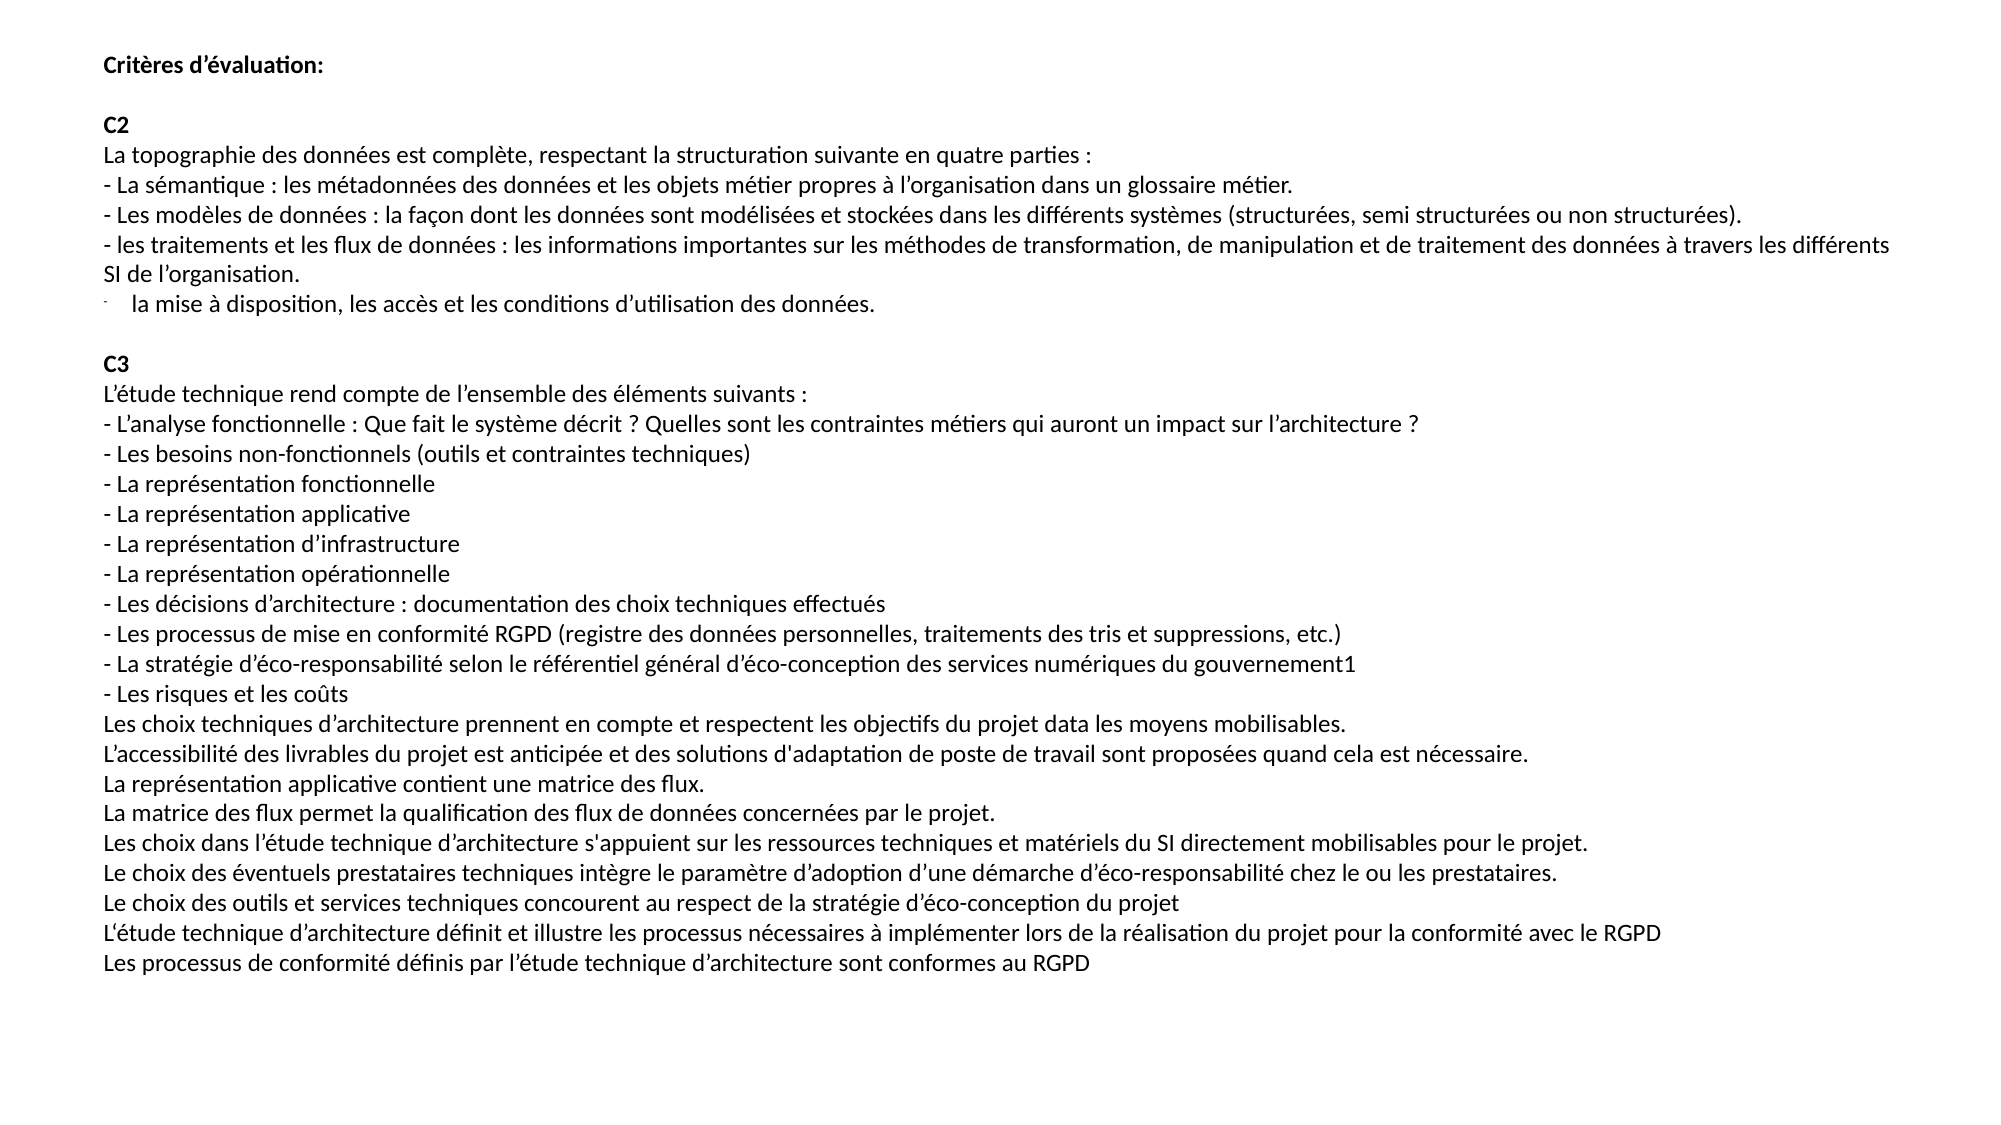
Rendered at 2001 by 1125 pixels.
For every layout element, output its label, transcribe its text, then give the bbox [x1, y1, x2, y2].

text_box Critères d’évaluation: C2 La topographie des données est complète, respectant la structuration suivante en quatre parties : - La sémantique : les métadonnées des données et les objets métier propres à l’organisation dans un glossaire métier. - Les modèles de données : la façon dont les données sont modélisées et stockées dans les différents systèmes (structurées, semi structurées ou non structurées). - les traitements et les flux de données : les informations importantes sur les méthodes de transformation, de manipulation et de traitement des données à travers les différents SI de l’organisation. la mise à disposition, les accès et les conditions d’utilisation des données. C3 L’étude technique rend compte de l’ensemble des éléments suivants : - L’analyse fonctionnelle : Que fait le système décrit ? Quelles sont les contraintes métiers qui auront un impact sur l’architecture ? - Les besoins non-fonctionnels (outils et contraintes techniques) - La représentation fonctionnelle - La représentation applicative - La représentation d’infrastructure - La représentation opérationnelle - Les décisions d’architecture : documentation des choix techniques effectués - Les processus de mise en conformité RGPD (registre des données personnelles, traitements des tris et suppressions, etc.) - La stratégie d’éco-responsabilité selon le référentiel général d’éco-conception des services numériques du gouvernement1 - Les risques et les coûts Les choix techniques d’architecture prennent en compte et respectent les objectifs du projet data les moyens mobilisables. L’accessibilité des livrables du projet est anticipée et des solutions d'adaptation de poste de travail sont proposées quand cela est nécessaire. La représentation applicative contient une matrice des flux. La matrice des flux permet la qualification des flux de données concernées par le projet. Les choix dans l’étude technique d’architecture s'appuient sur les ressources techniques et matériels du SI directement mobilisables pour le projet. Le choix des éventuels prestataires techniques intègre le paramètre d’adoption d’une démarche d’éco-responsabilité chez le ou les prestataires. Le choix des outils et services techniques concourent au respect de la stratégie d’éco-conception du projet L‘étude technique d’architecture définit et illustre les processus nécessaires à implémenter lors de la réalisation du projet pour la conformité avec le RGPD Les processus de conformité définis par l’étude technique d’architecture sont conformes au RGPD [88, 41, 1931, 985]
